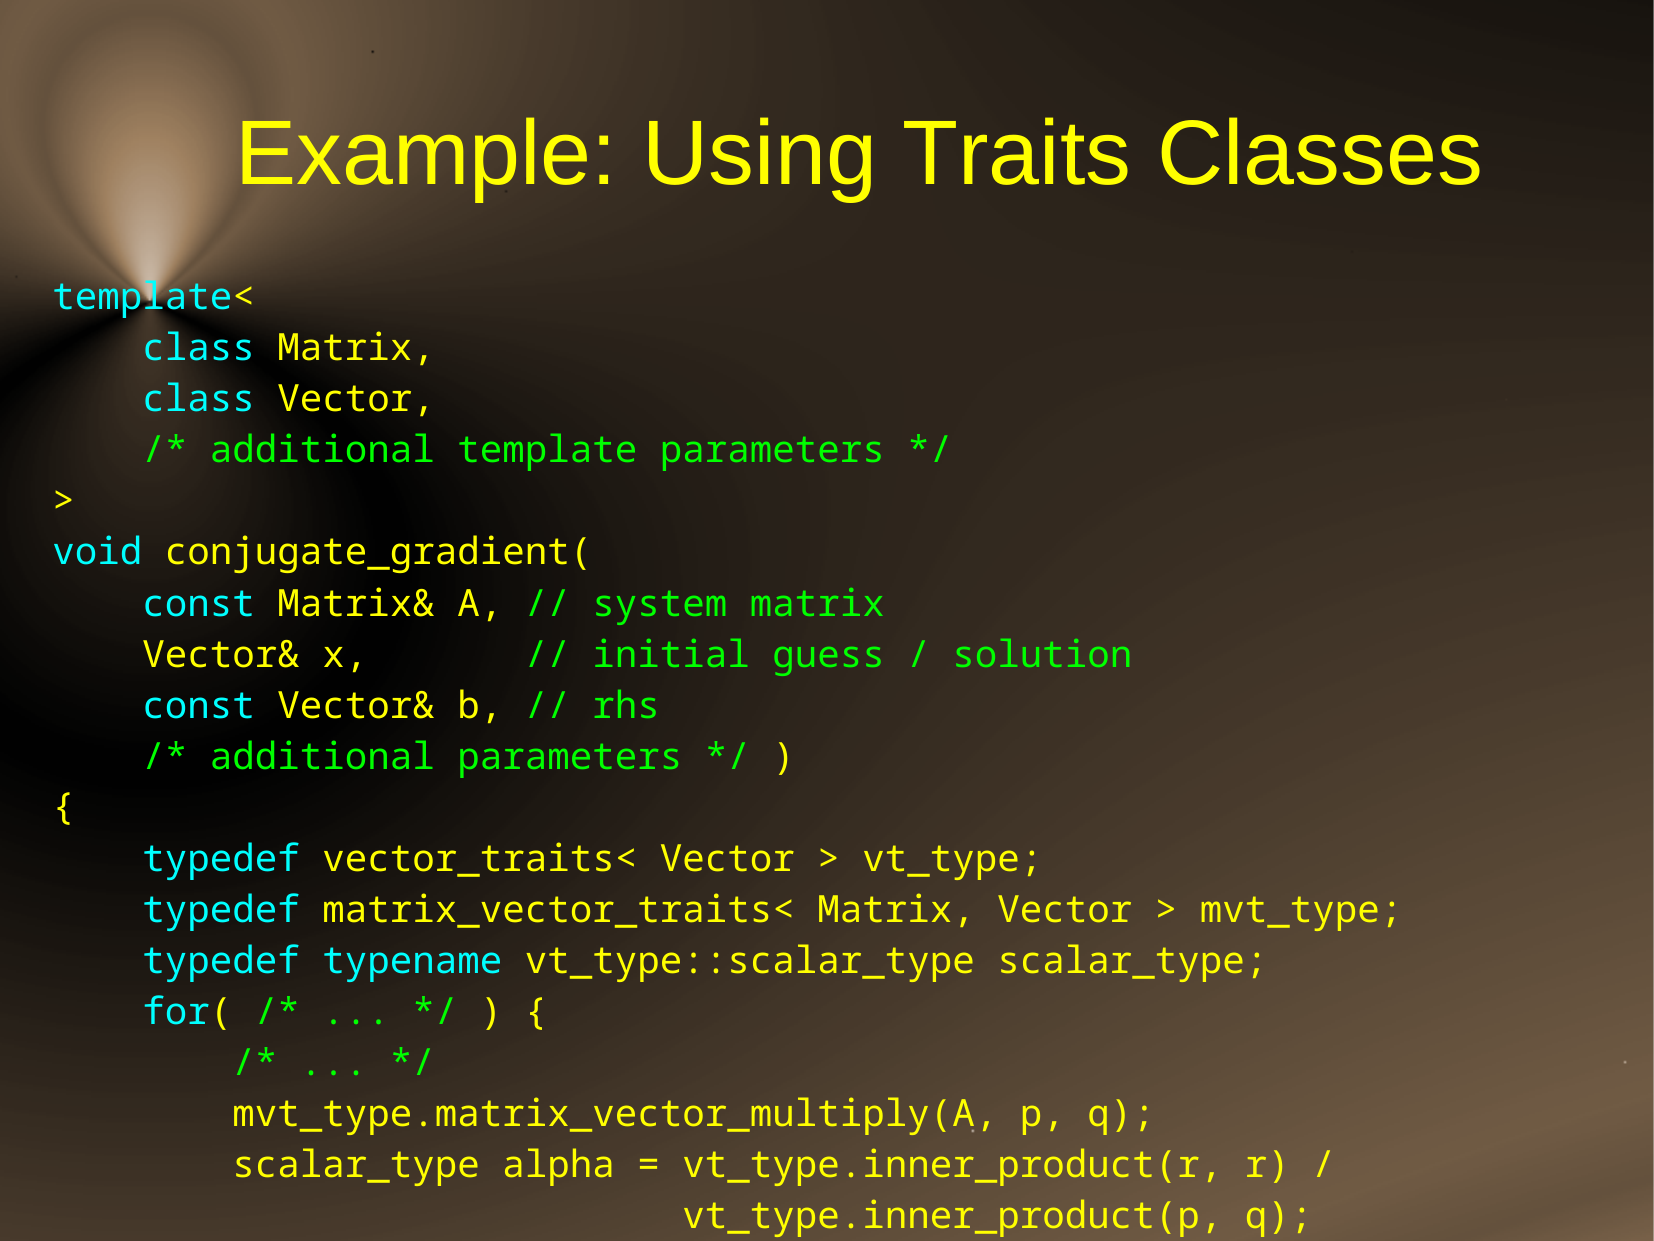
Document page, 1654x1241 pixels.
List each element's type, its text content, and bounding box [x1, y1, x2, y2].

title Example: Using Traits Classes [150, 56, 1571, 250]
picture [0, 0, 1654, 1241]
text_box template< class Matrix, class Vector, /* additional template parameters */ > void conjugate_gradient( const Matrix& A, // system matrix Vector& x, // initial guess / solution const Vector& b, // rhs /* additional parameters */ ) { typedef vector_traits< Vector > vt_type; typedef matrix_vector_traits< Matrix, Vector > mvt_type; typedef typename vt_type::scalar_type scalar_type; for( /* ... */ ) { /* ... */ mvt_type.matrix_vector_multiply(A, p, q); scalar_type alpha = vt_type.inner_product(r, r) / vt_type.inner_product(p, q); vt_type.scalar_vector_multiply_and_add(alpha, p, x); vt_type.scalar_vector_multiply_and_add(-alpha, q, r); /* ... */ } } [37, 262, 1613, 1178]
